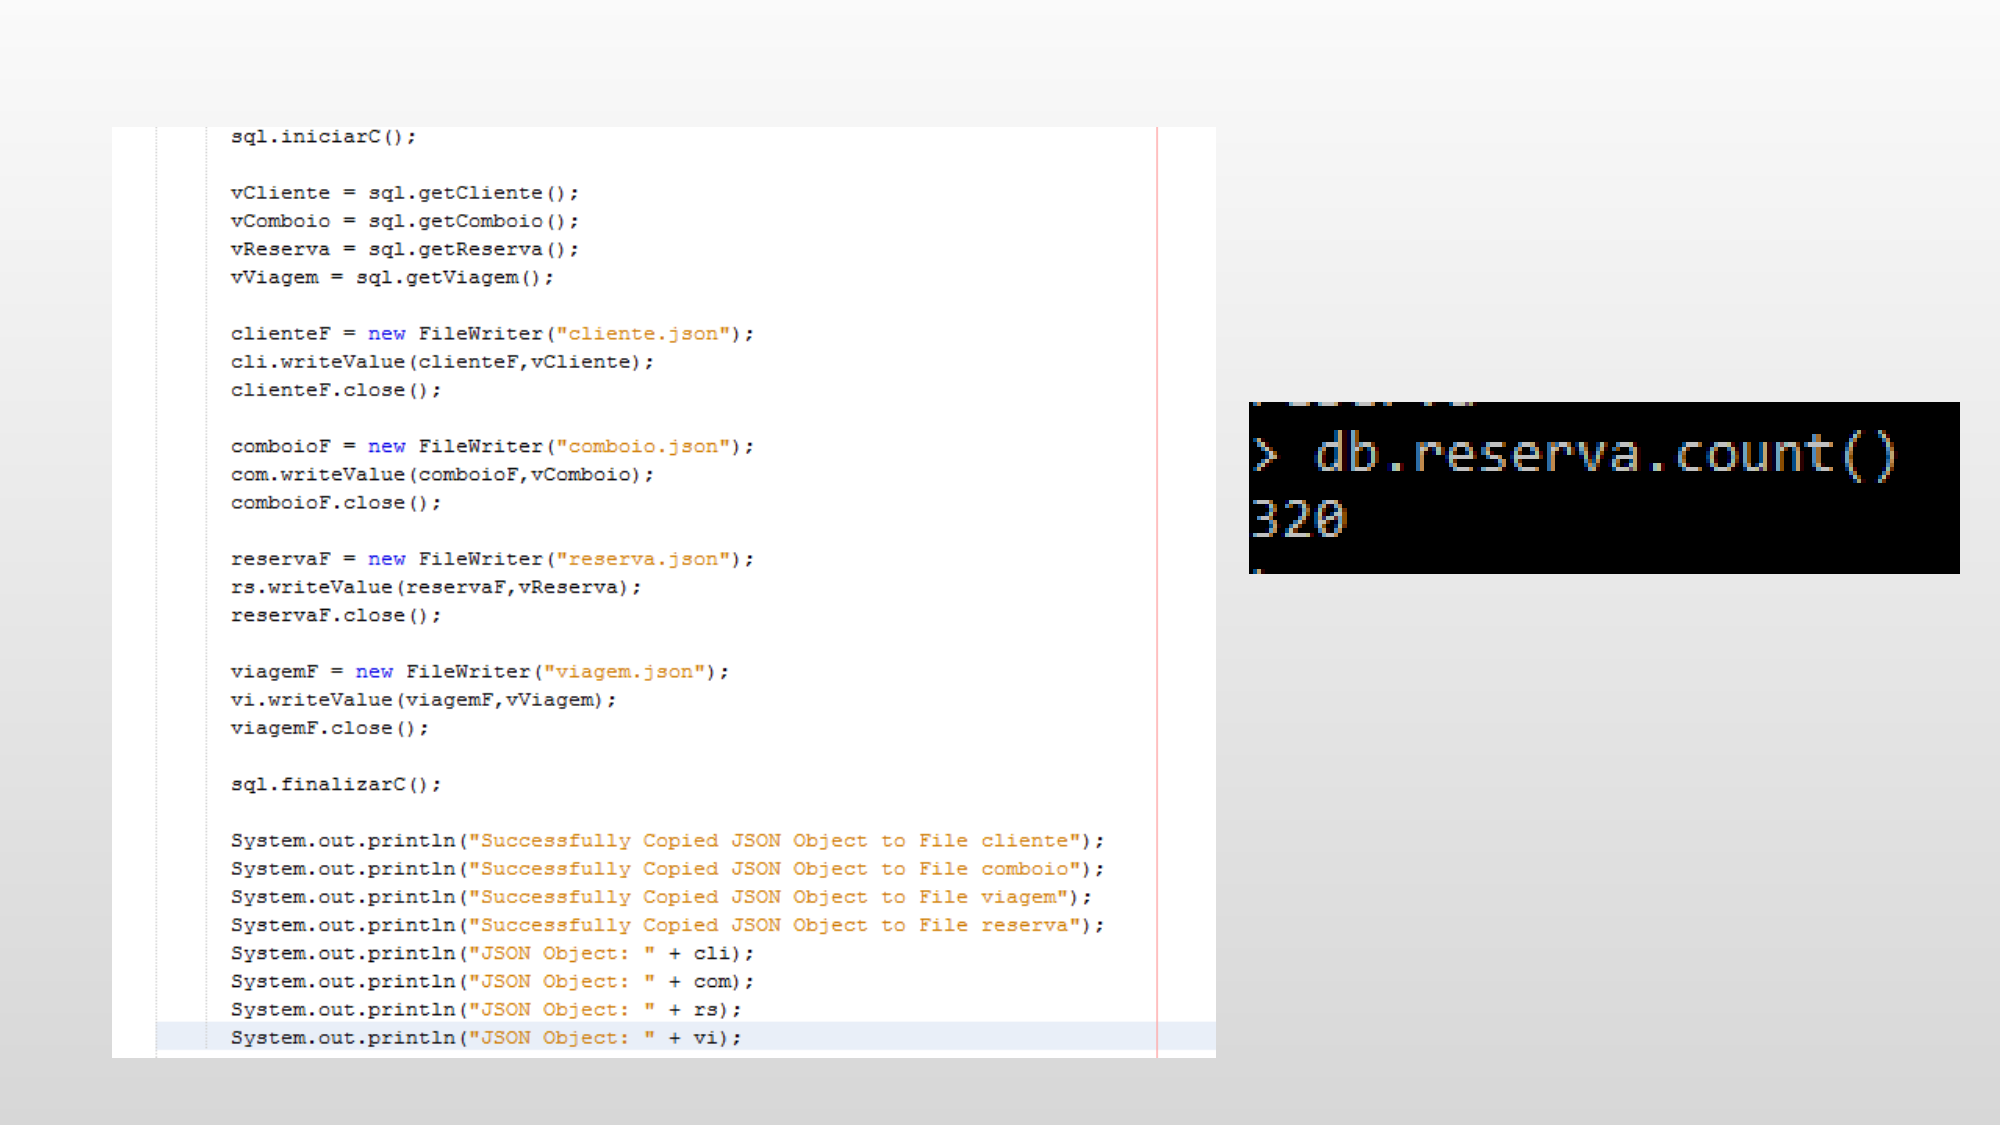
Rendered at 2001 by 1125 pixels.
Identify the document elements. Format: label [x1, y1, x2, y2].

picture [1249, 402, 1960, 574]
picture [112, 127, 1216, 1058]
